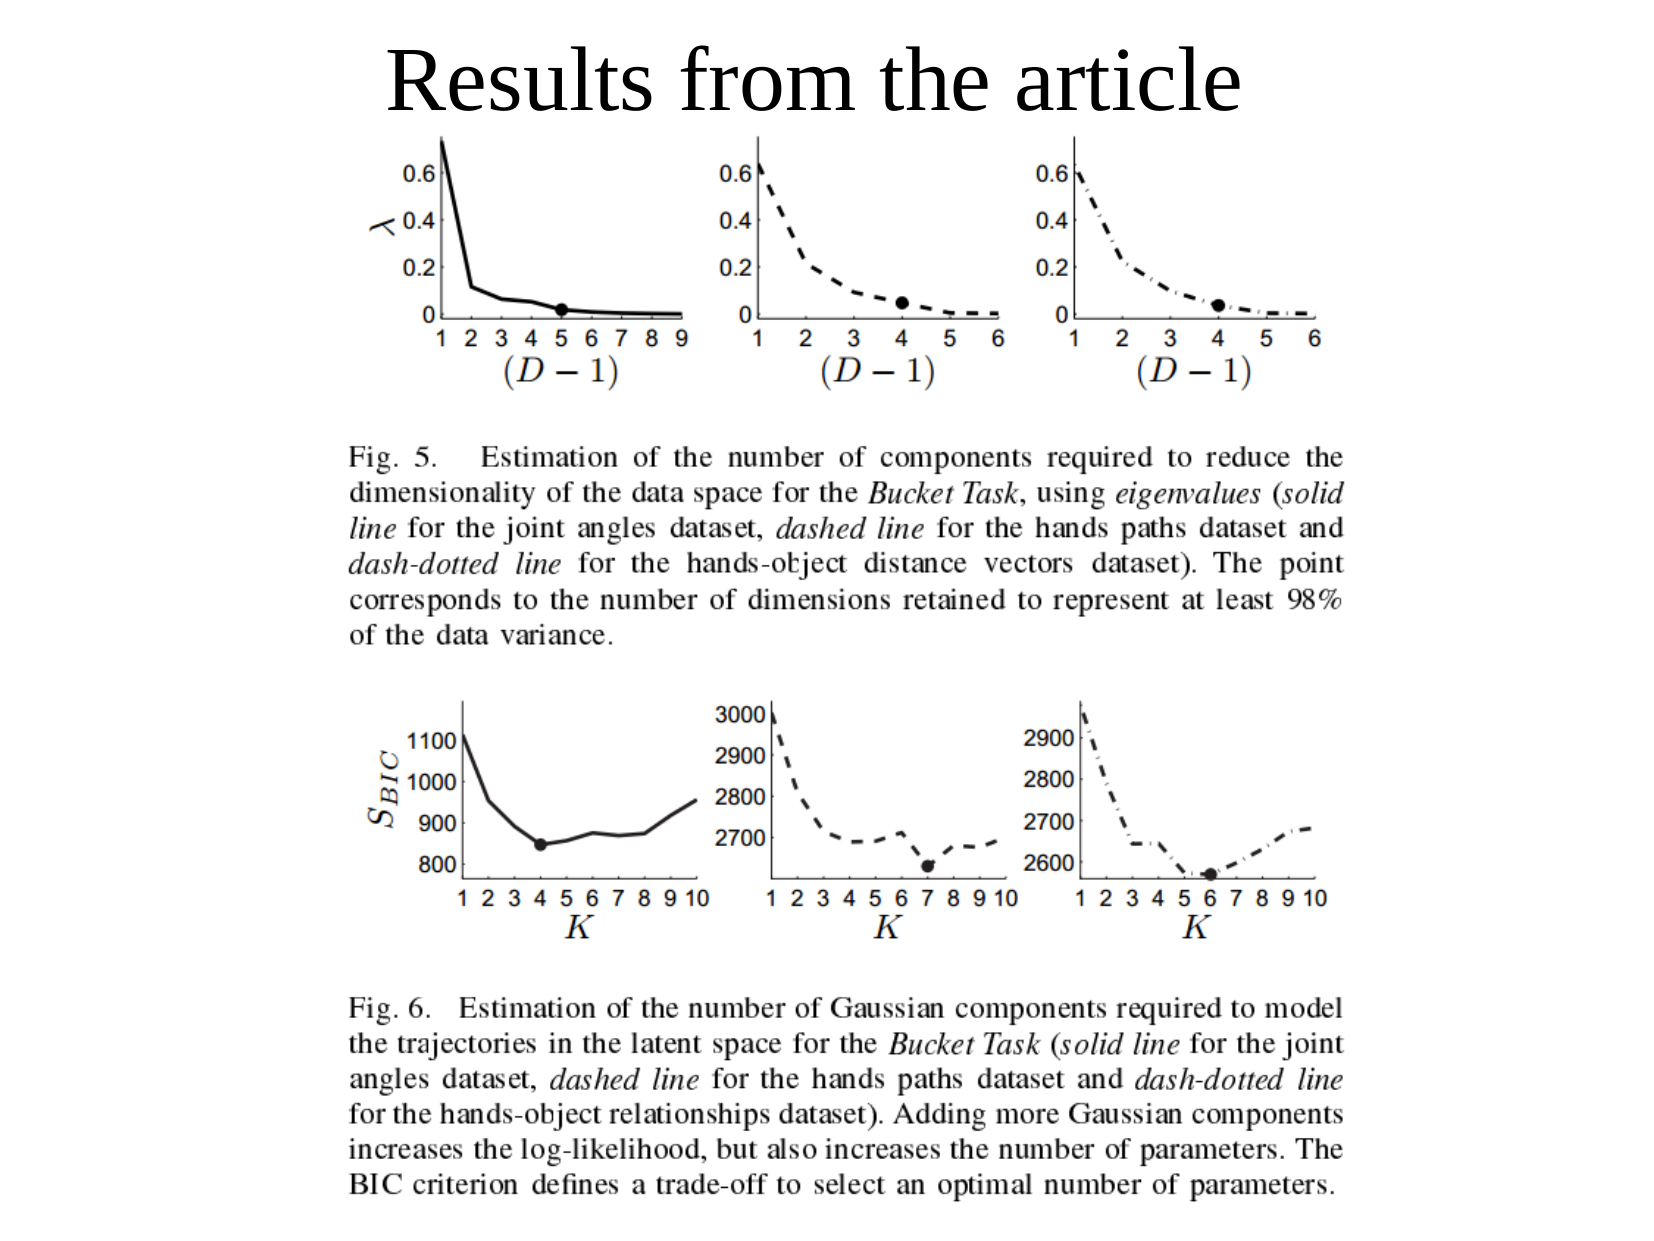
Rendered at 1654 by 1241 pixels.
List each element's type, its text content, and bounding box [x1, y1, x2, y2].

title Results from the article [82, 0, 1571, 184]
picture [330, 129, 1359, 1206]
